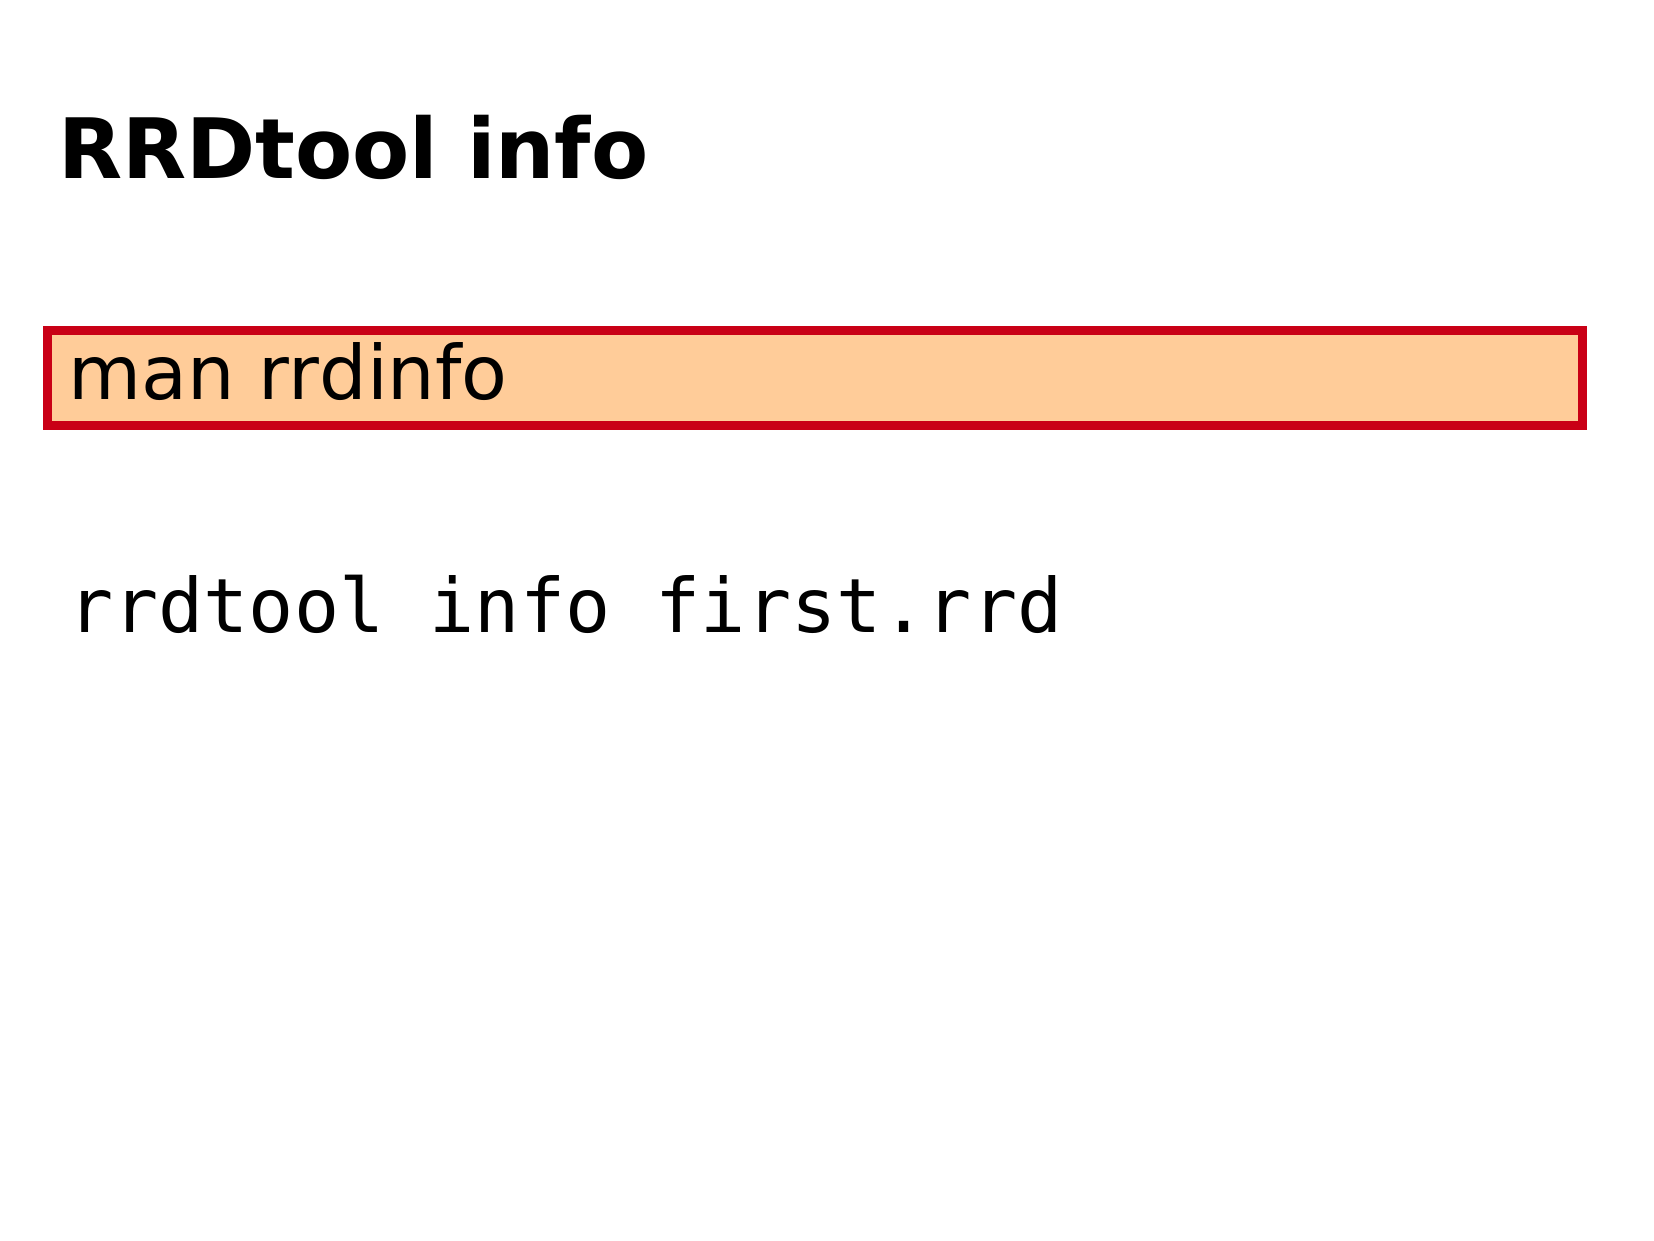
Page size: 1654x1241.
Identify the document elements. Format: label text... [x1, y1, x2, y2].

title RRDtool info [59, 75, 1607, 225]
text_box [1571, 330, 1583, 426]
list man rrdinfo rrdtool info first.rrd [50, 329, 1571, 1099]
